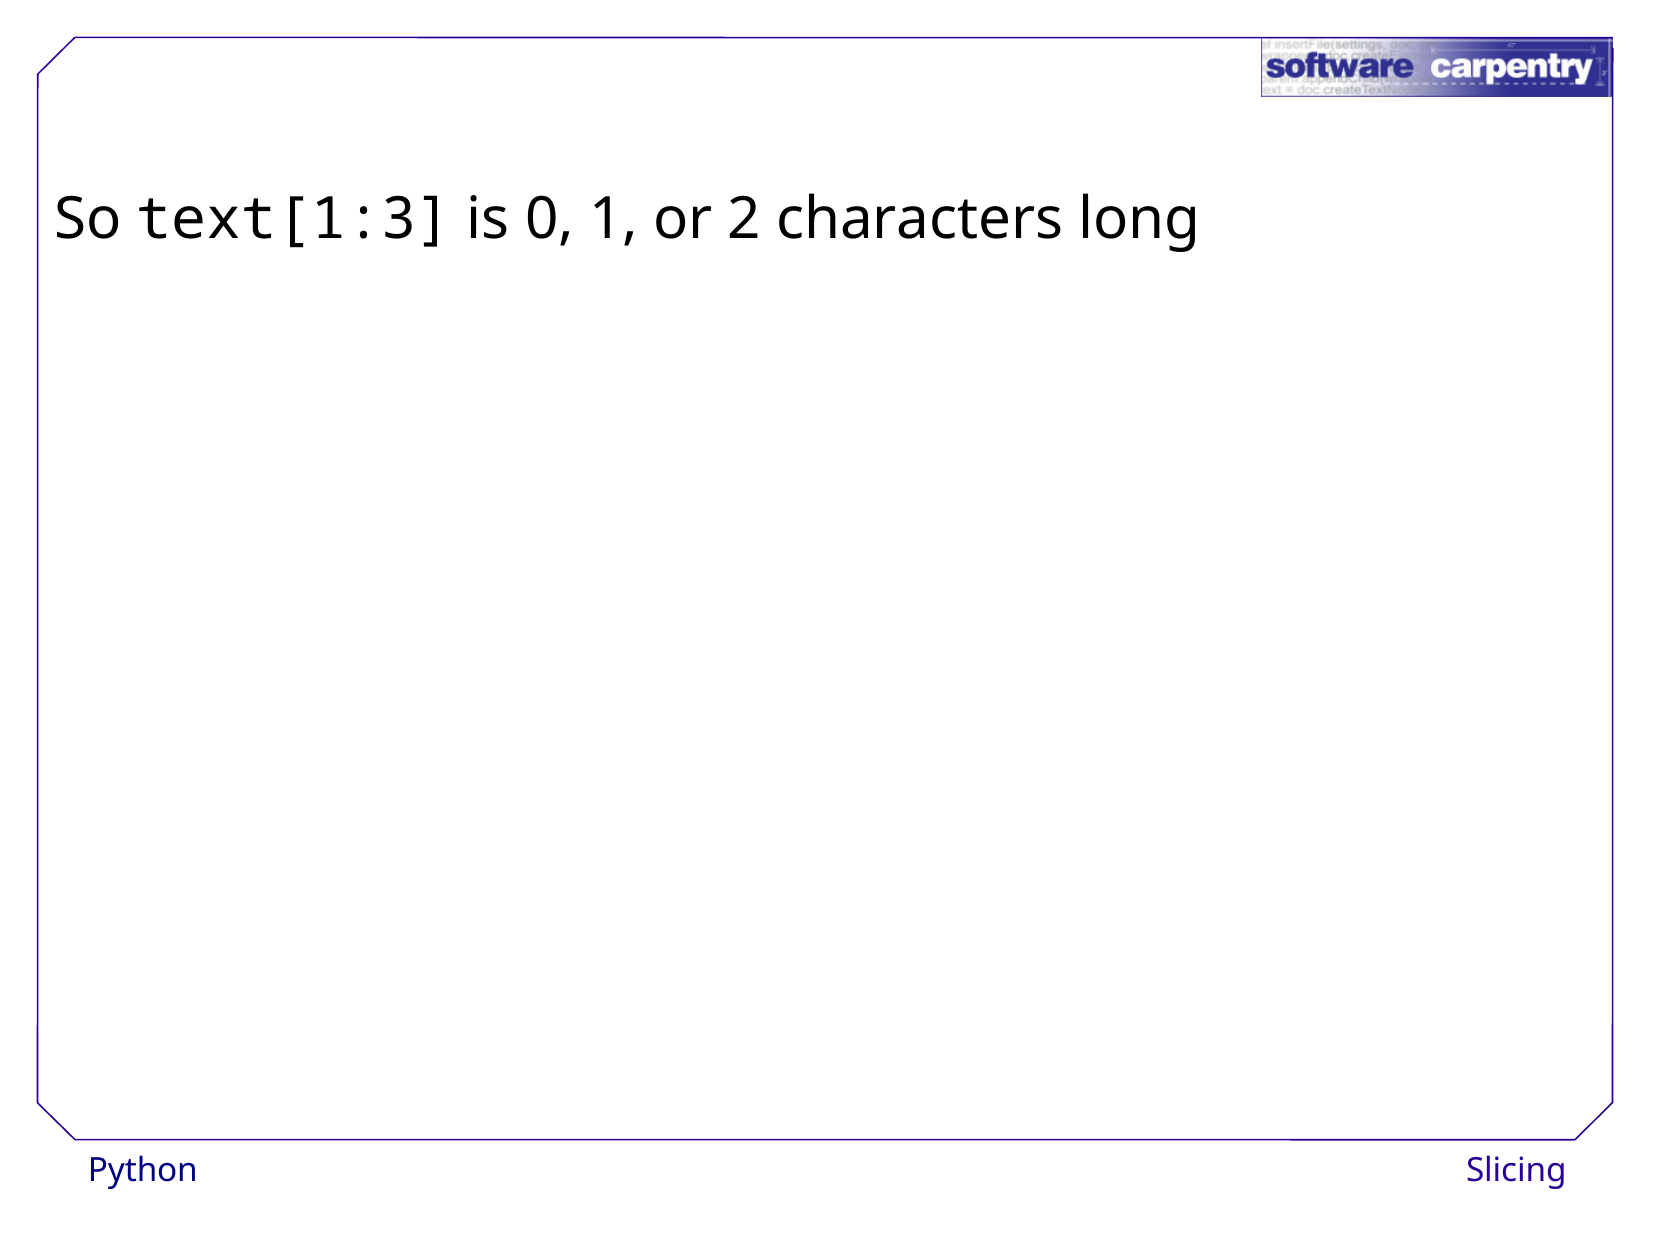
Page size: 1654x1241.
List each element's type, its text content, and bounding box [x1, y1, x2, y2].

text_box So text[1:3] is 0, 1, or 2 characters long [39, 138, 1366, 259]
picture [1261, 39, 1613, 97]
